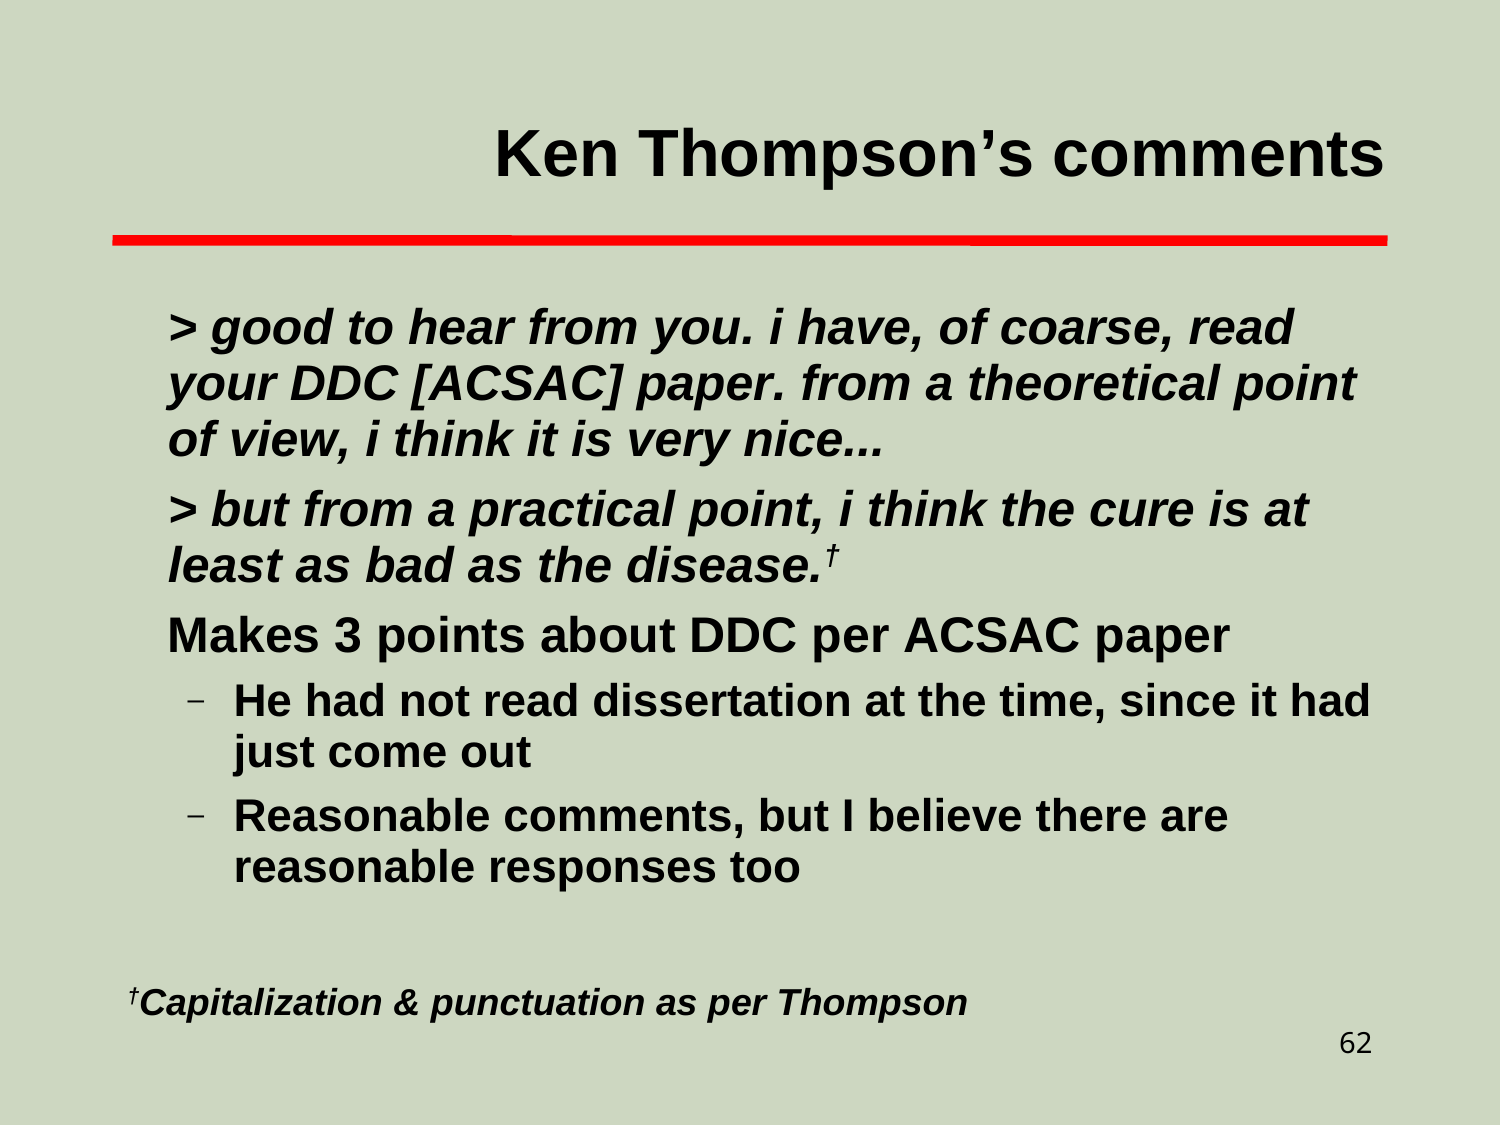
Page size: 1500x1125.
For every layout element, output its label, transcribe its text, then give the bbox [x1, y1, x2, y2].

title Ken Thompson’s comments [124, 93, 1387, 216]
text_box †Capitalization & punctuation as per Thompson [112, 975, 1351, 1032]
list > good to hear from you. i have, of coarse, read your DDC [ACSAC] paper. from a theoretical point of view, i think it is very nice... > but from a practical point, i think the cure is at least as bad as the disease.† Makes 3 points about DDC per ACSAC paper He had not read dissertation at the time, since it had just come out Reasonable comments, but I believe there are reasonable responses too [112, 299, 1387, 1099]
